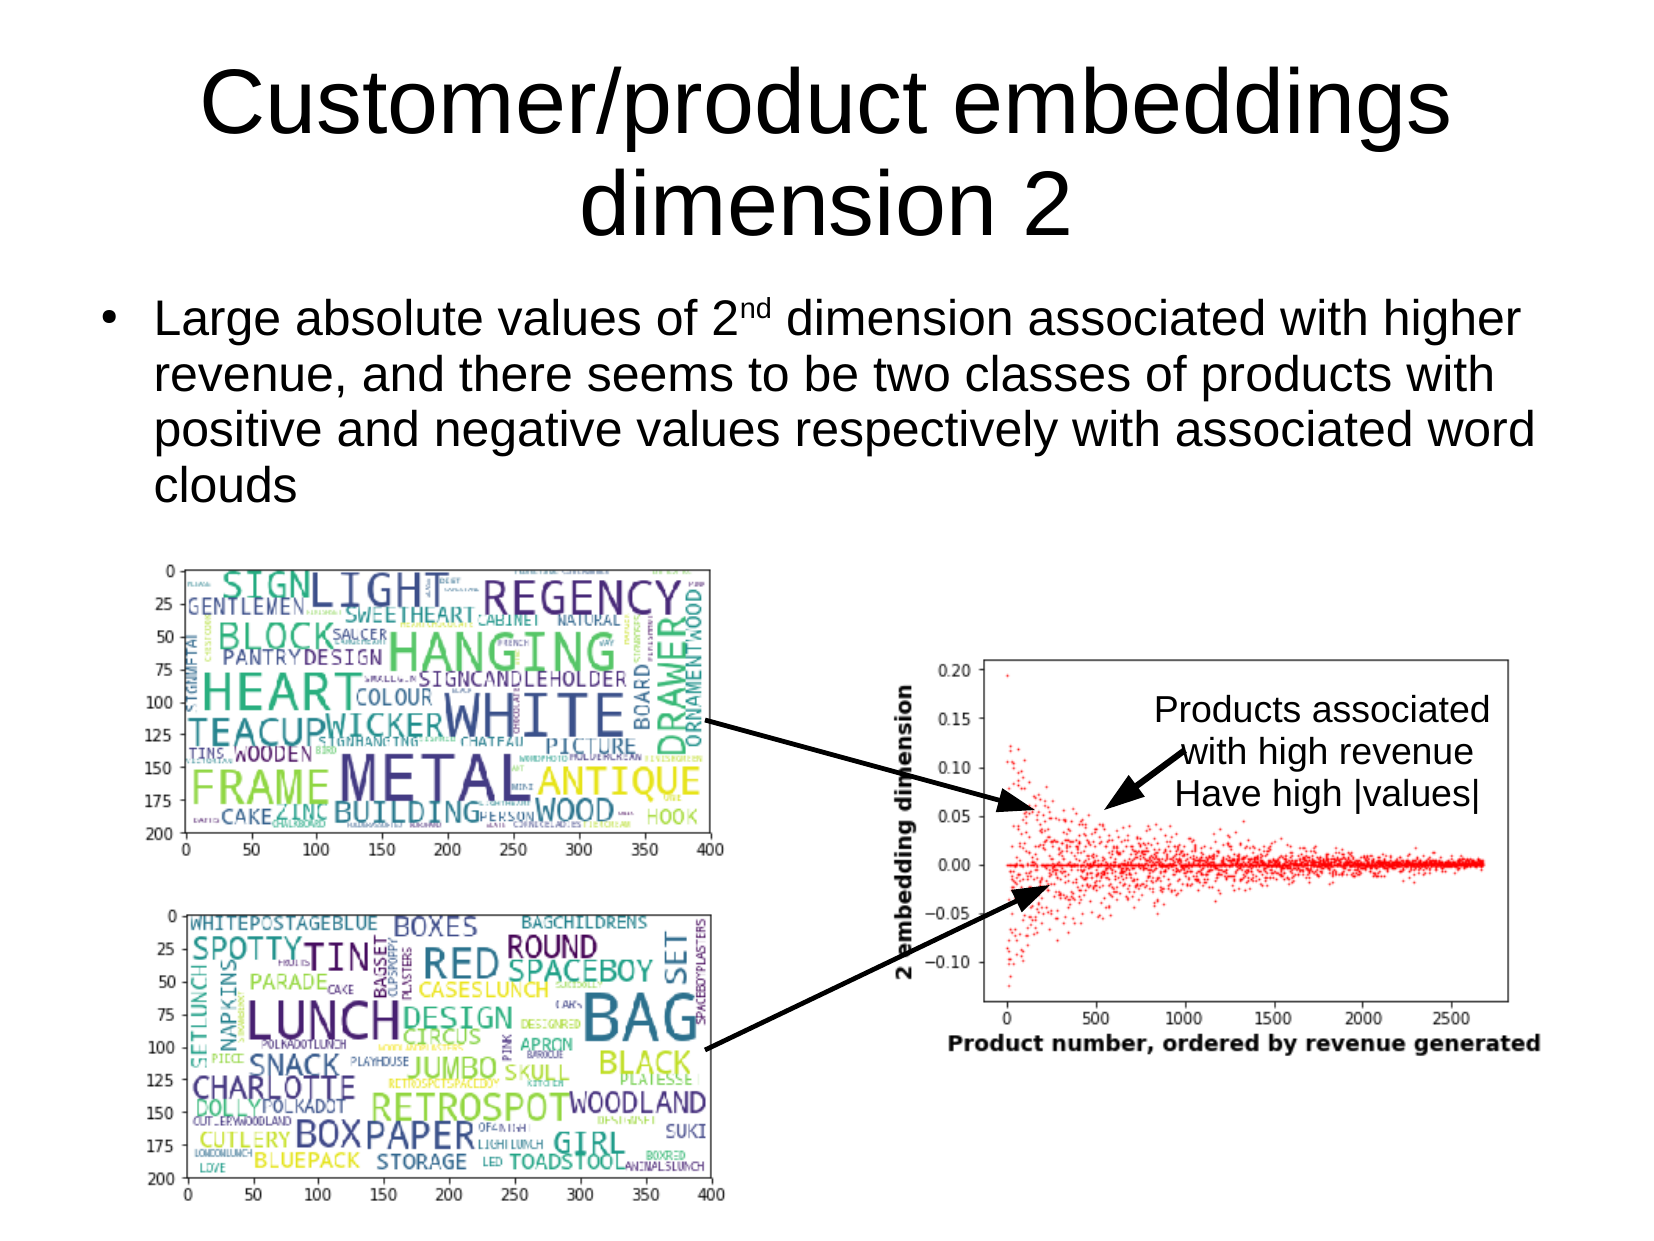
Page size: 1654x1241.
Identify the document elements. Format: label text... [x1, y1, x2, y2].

title Customer/product embeddings dimension 2 [82, 49, 1571, 257]
text_box Products associated with high revenue Have high |values| [1185, 728, 1471, 774]
picture [135, 899, 737, 1216]
picture [133, 554, 736, 871]
picture [885, 644, 1553, 1067]
list Large absolute values of 2nd dimension associated with higher revenue, and there seems to be two classes of products with positive and negative values respectively with associated word clouds [82, 290, 1591, 556]
